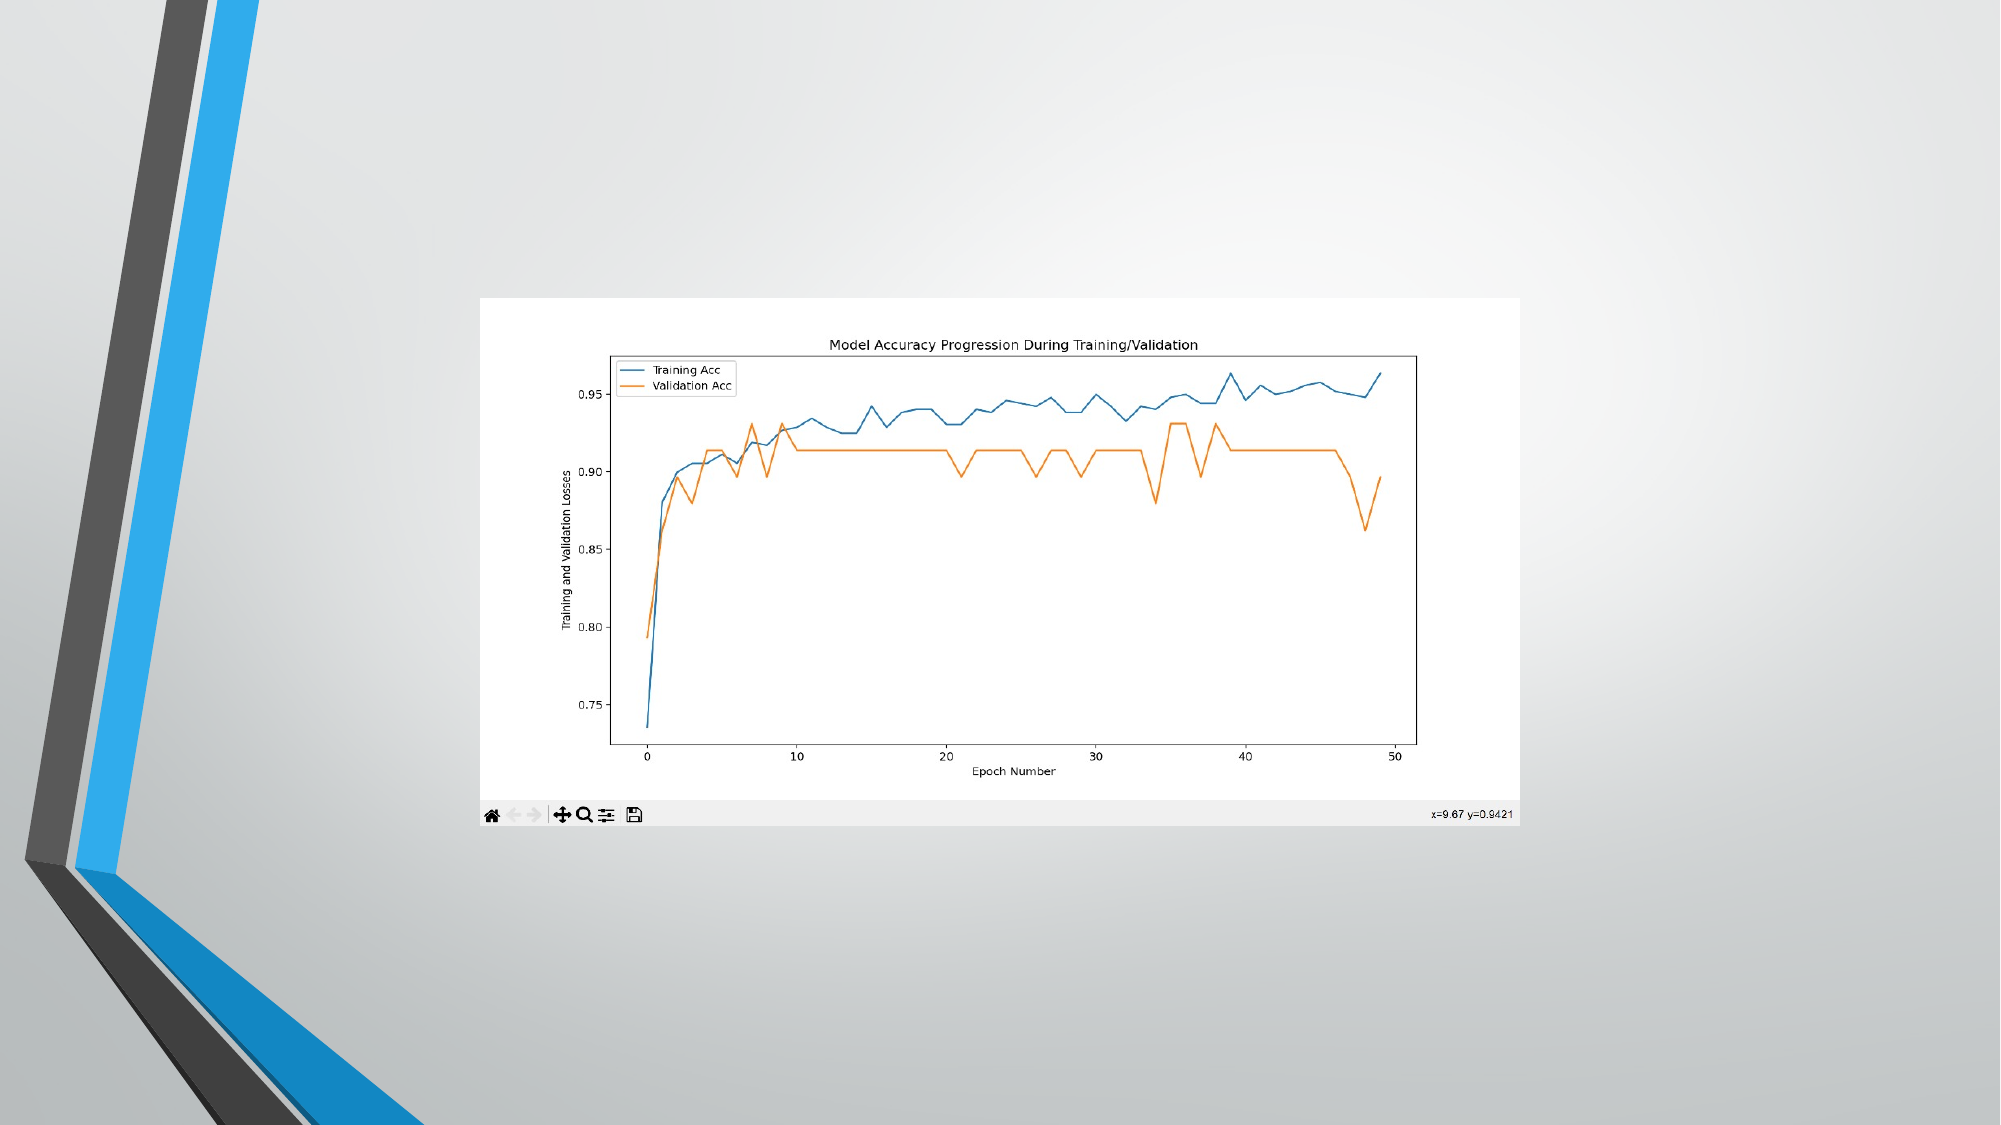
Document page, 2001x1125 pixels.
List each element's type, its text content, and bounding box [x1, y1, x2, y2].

title SCREEN SHOT [243, 0, 1887, 132]
picture [480, 298, 1520, 827]
